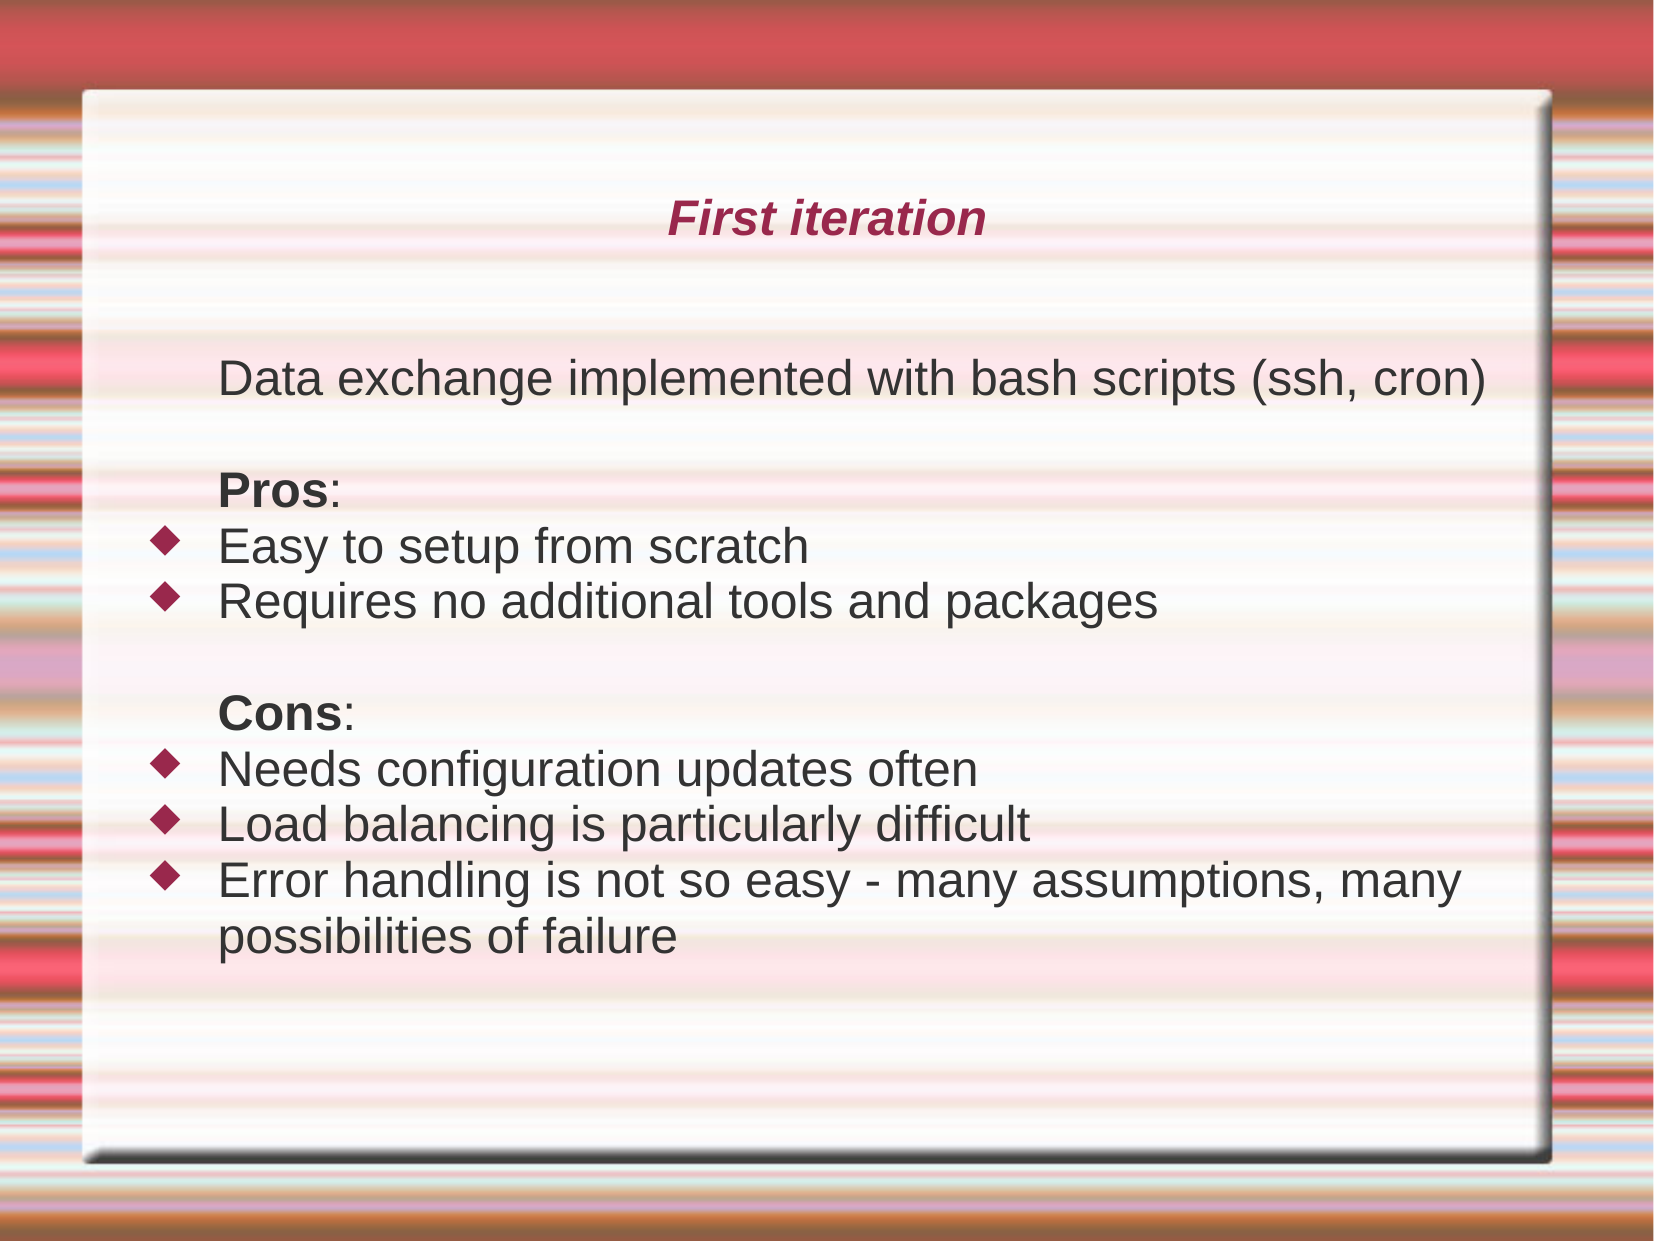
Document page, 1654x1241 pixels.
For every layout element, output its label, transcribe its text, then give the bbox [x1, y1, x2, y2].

list Data exchange implemented with bash scripts (ssh, cron) Pros: Easy to setup from scratch Requires no additional tools and packages Cons: Needs configuration updates often Load balancing is particularly difficult Error handling is not so easy - many assumptions, many possibilities of failure [134, 350, 1516, 1170]
title First iteration [121, 114, 1534, 322]
picture [0, 0, 1654, 1241]
